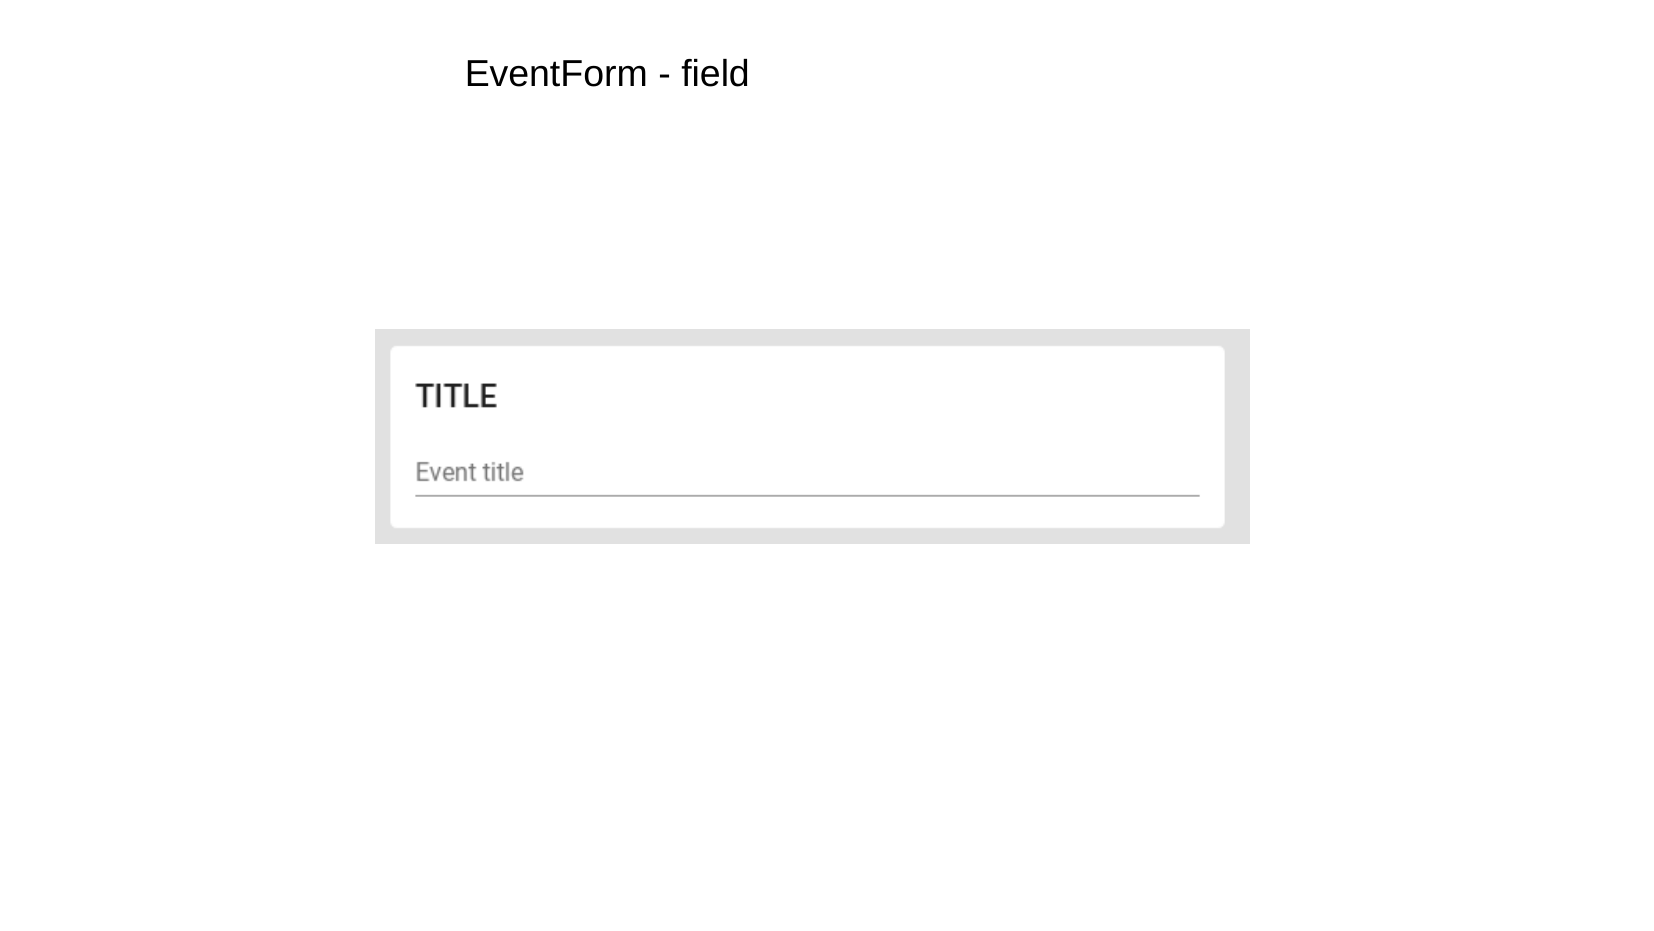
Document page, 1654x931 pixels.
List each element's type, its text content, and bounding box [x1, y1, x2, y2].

text_box EventForm - field [450, 45, 1126, 102]
picture [375, 329, 1250, 545]
